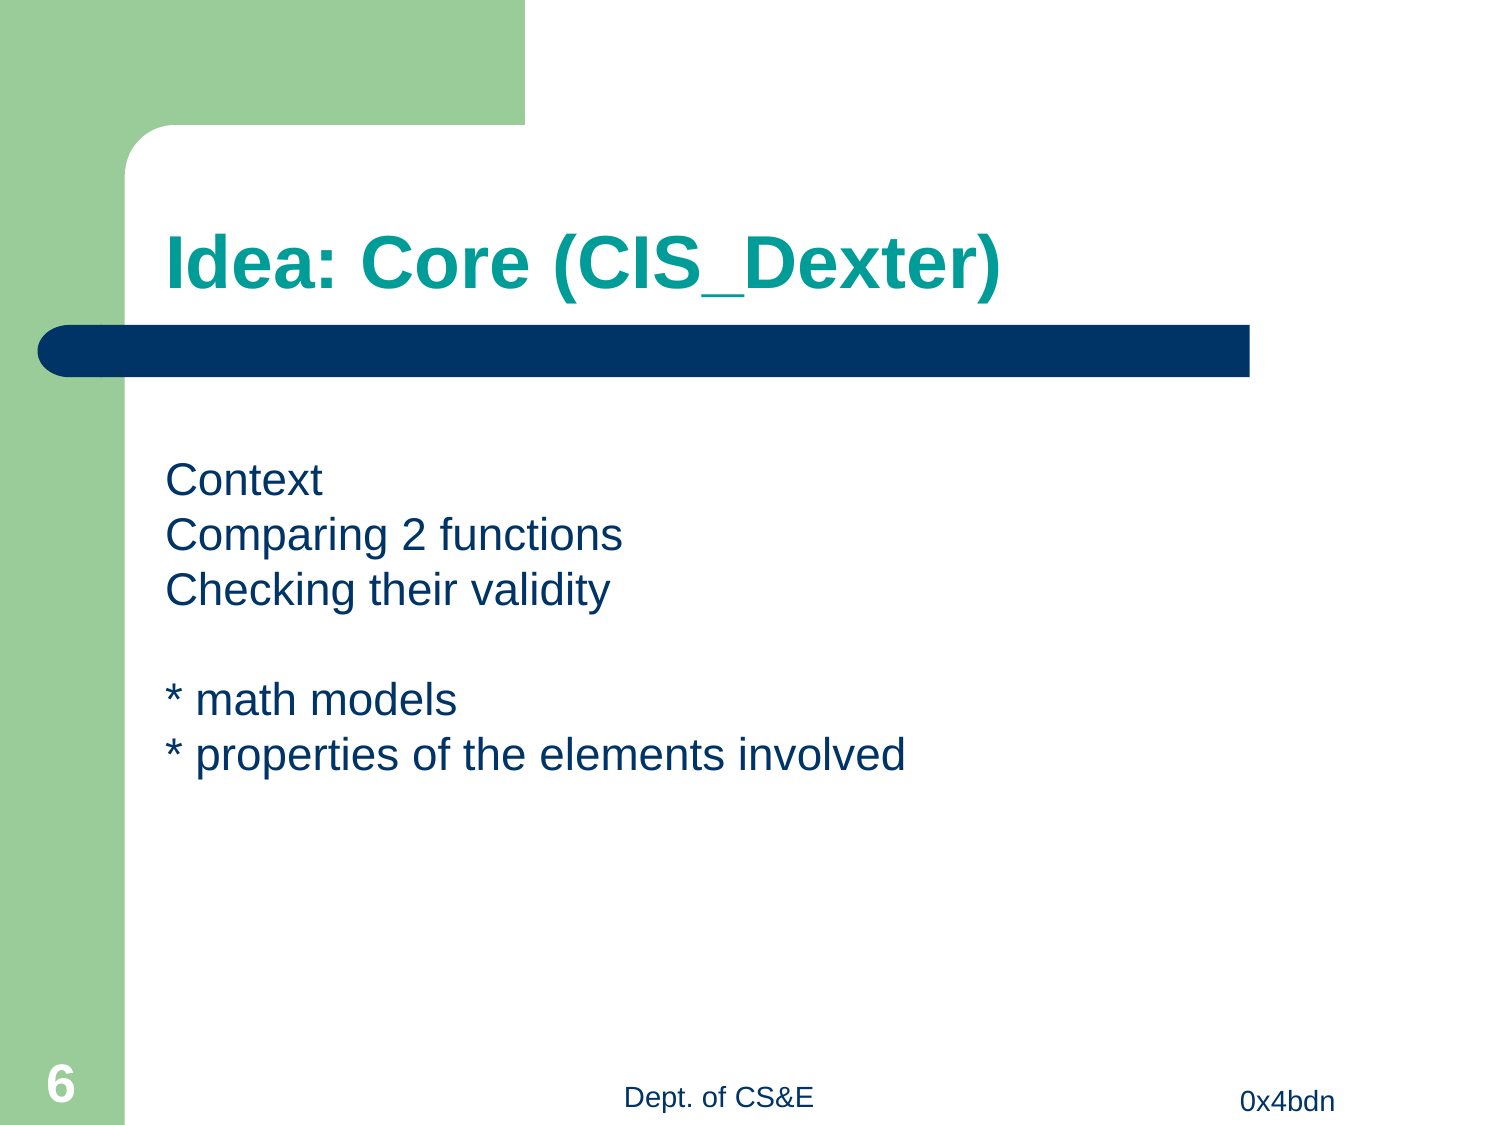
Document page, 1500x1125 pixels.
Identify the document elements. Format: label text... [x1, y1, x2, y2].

title Idea: Core (CIS_Dexter) [150, 125, 1463, 313]
slide_number <number> [13, 1040, 111, 1121]
list Context Comparing 2 functions Checking their validity * math models * properties of the elements involved [150, 387, 1463, 1000]
slide_number 0x4bdn [1149, 1074, 1463, 1125]
footer Dept. of CS&E [481, 1071, 957, 1122]
